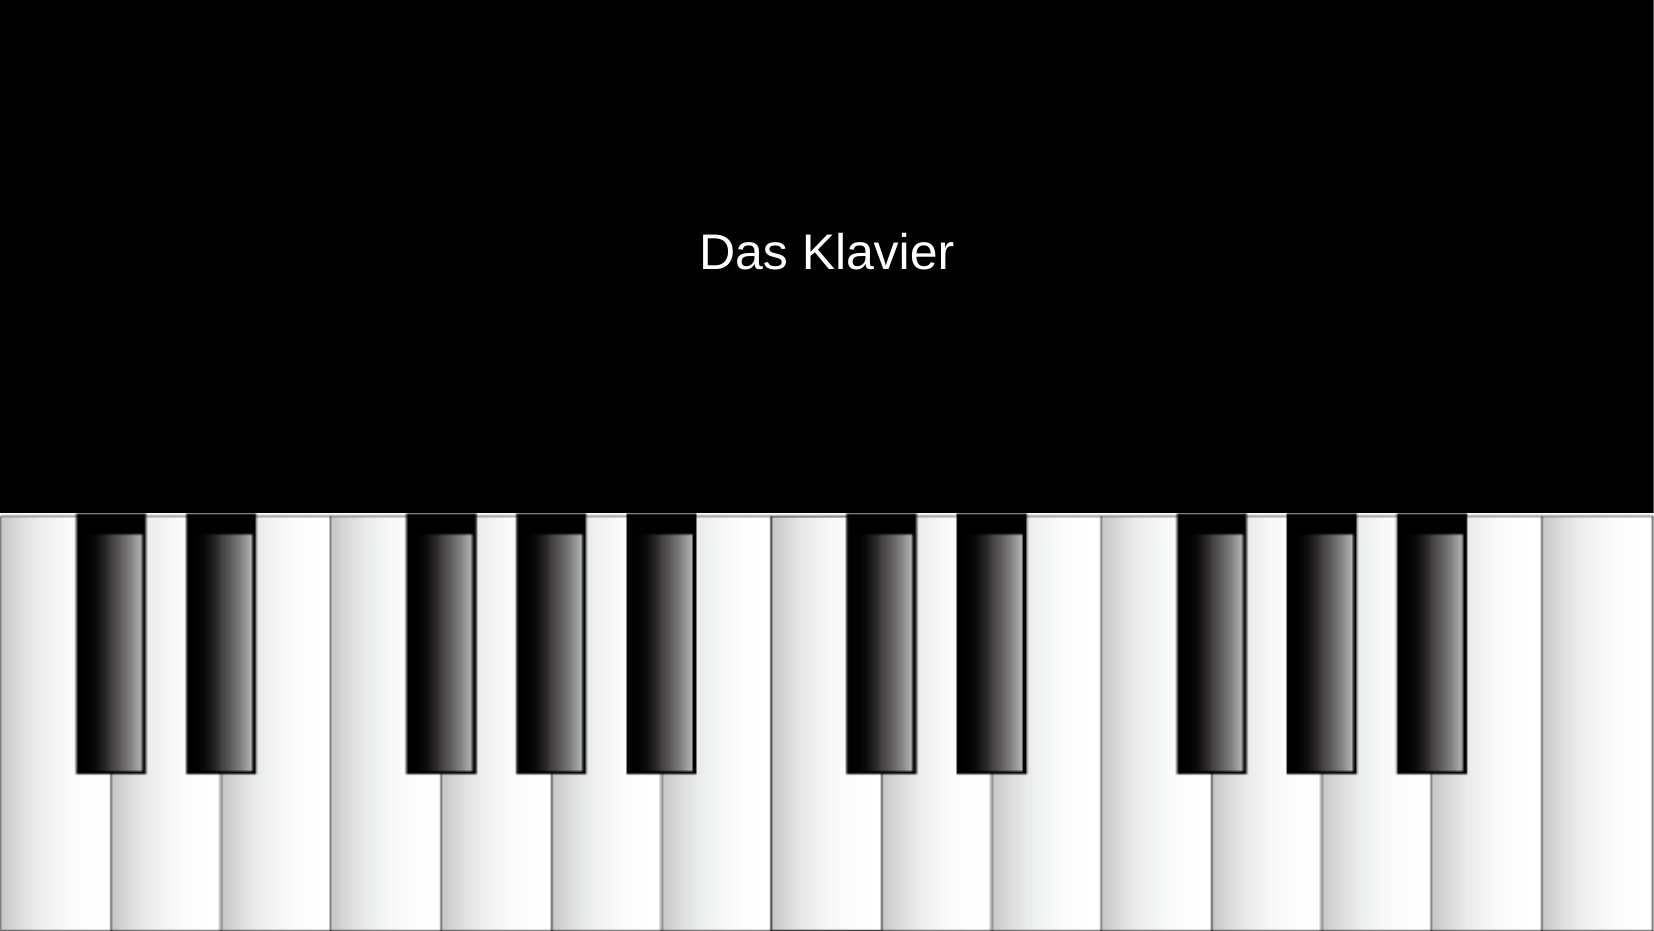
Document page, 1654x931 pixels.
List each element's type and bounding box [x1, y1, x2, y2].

picture [0, 513, 1654, 931]
